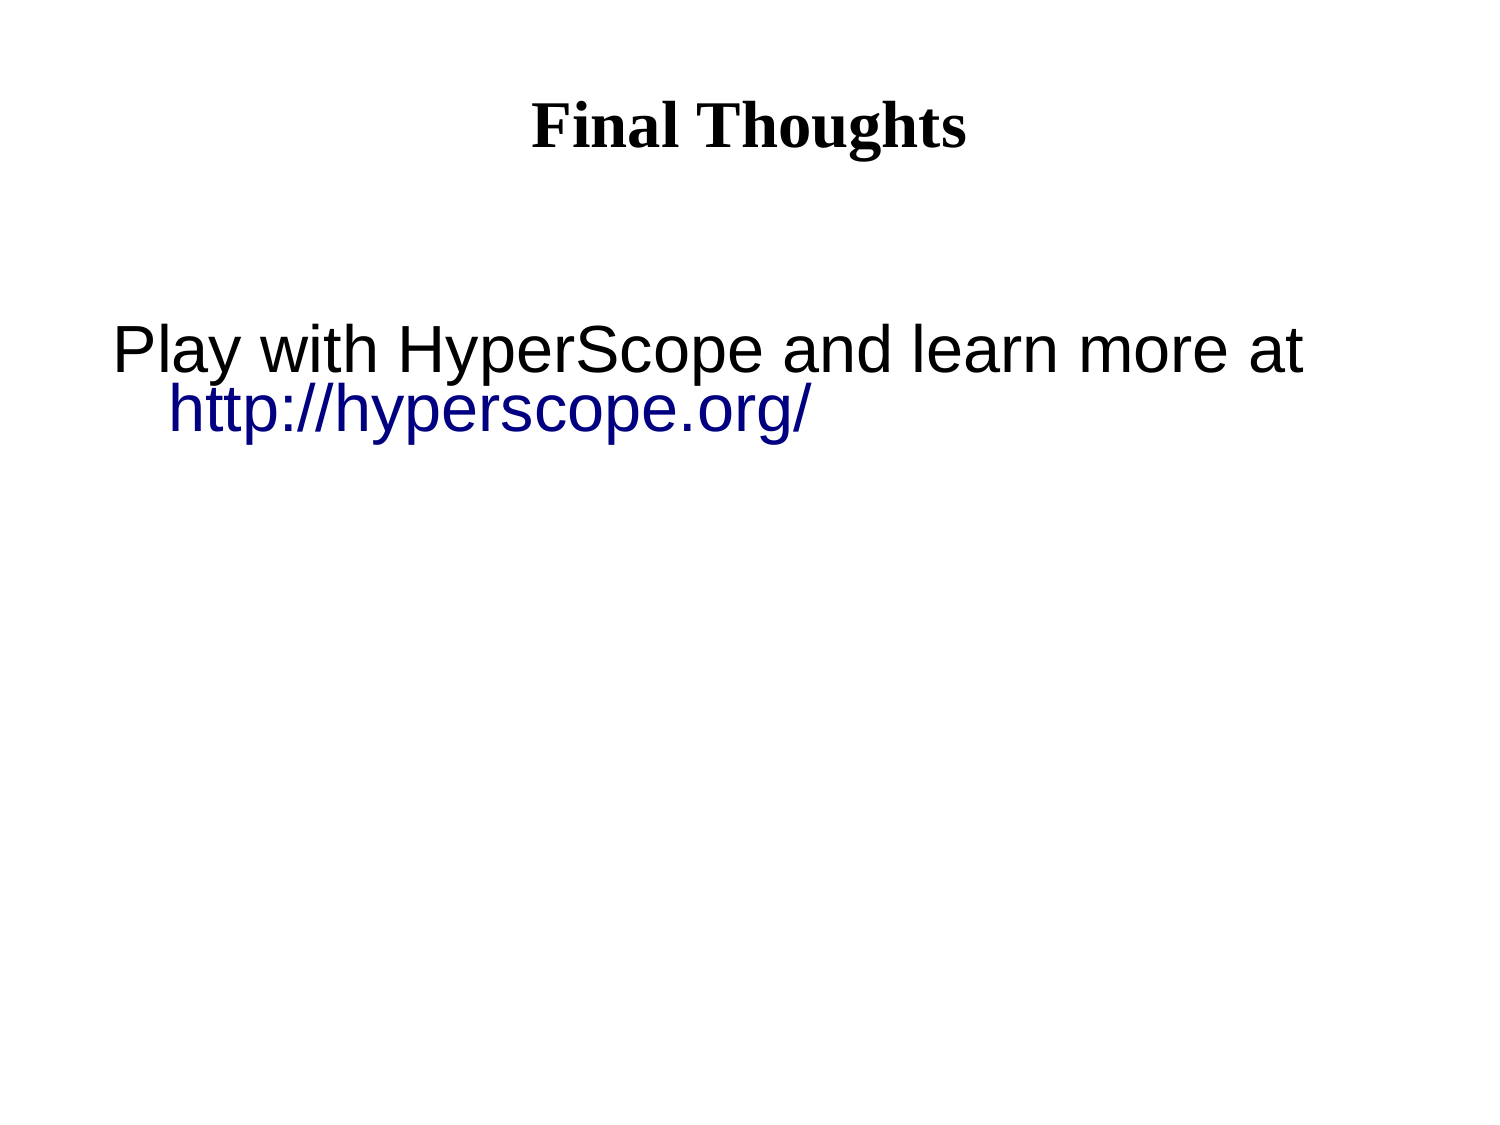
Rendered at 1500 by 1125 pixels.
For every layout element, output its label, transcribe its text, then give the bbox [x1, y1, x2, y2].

title Final Thoughts [112, 35, 1387, 223]
list Play with HyperScope and learn more at http://hyperscope.org/ [112, 324, 1387, 1055]
